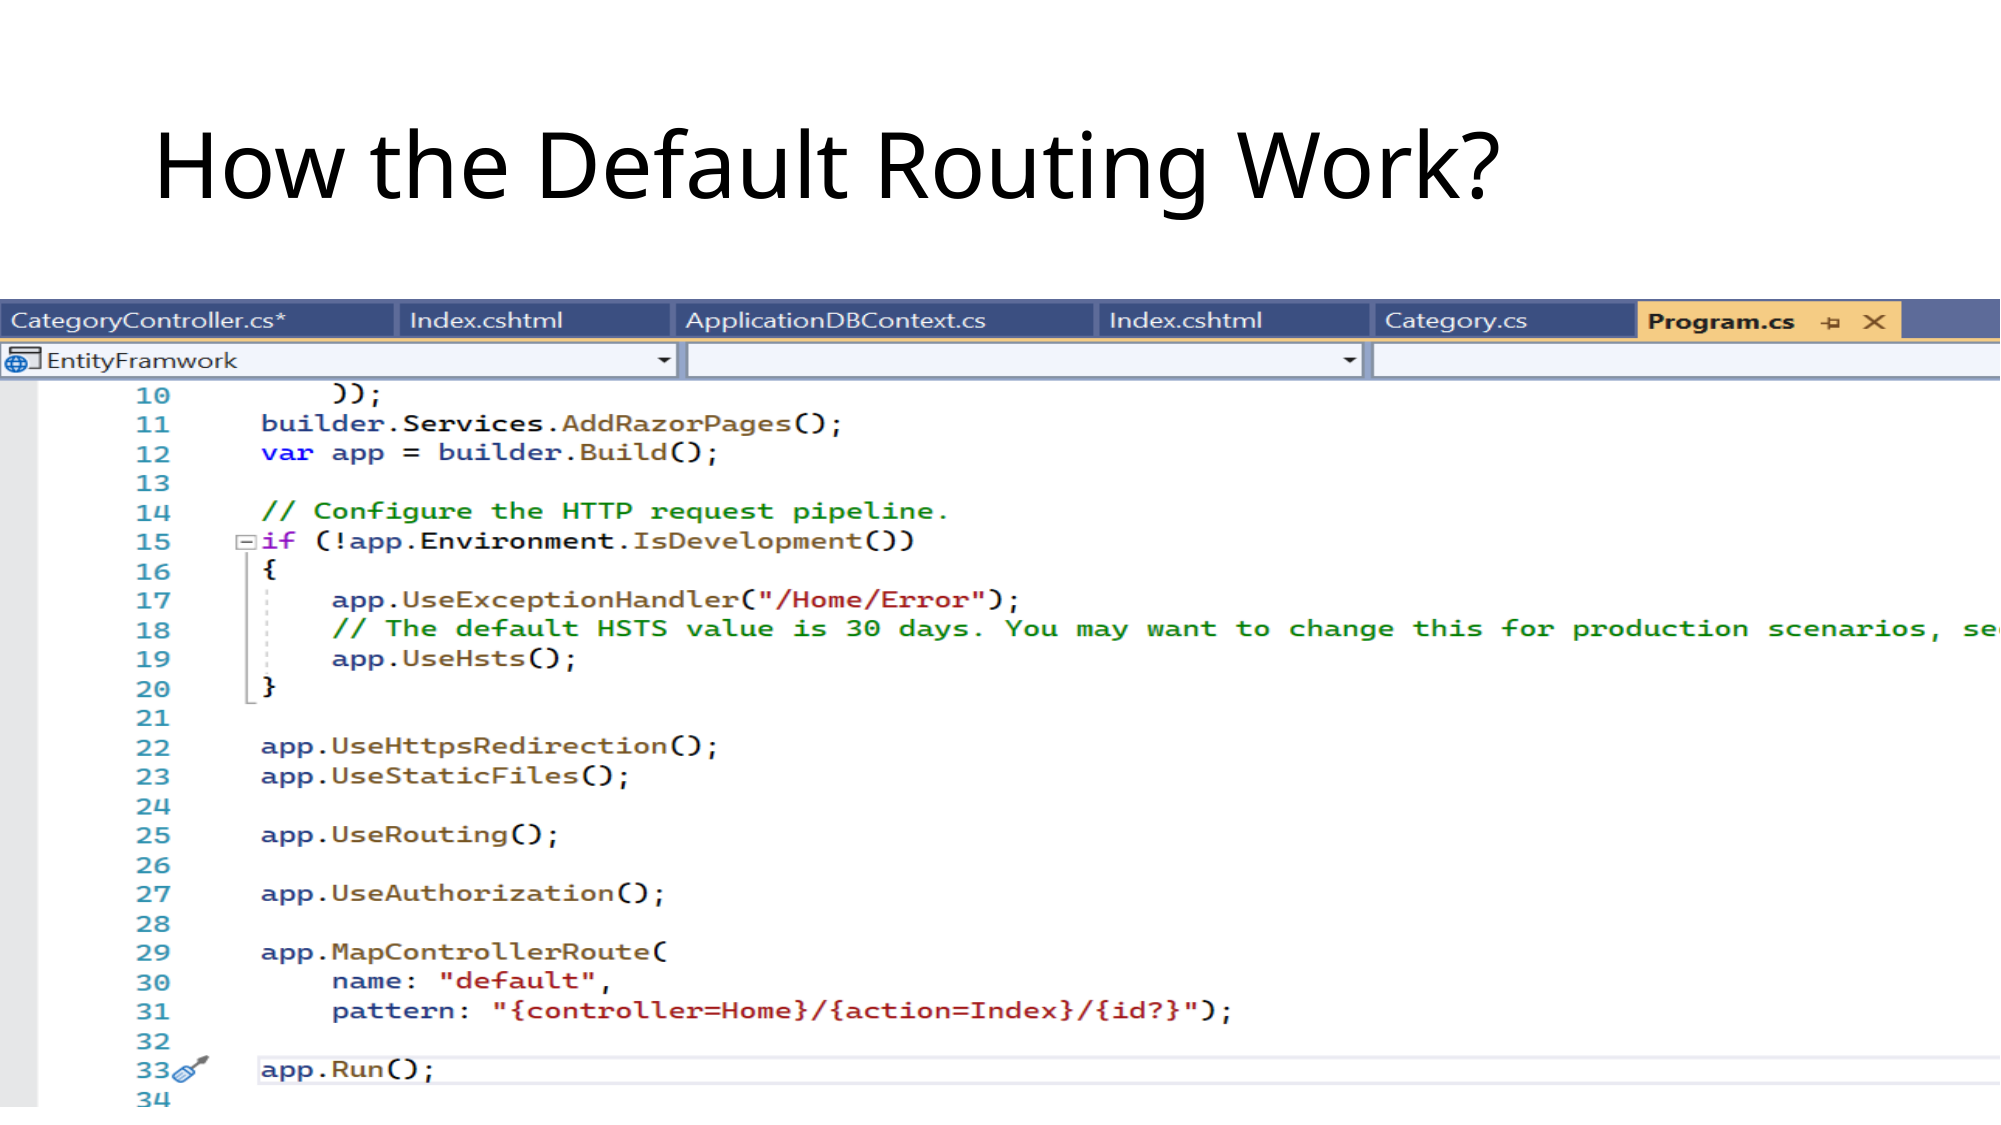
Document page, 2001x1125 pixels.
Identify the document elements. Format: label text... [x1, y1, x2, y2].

title How the Default Routing Work? [137, 59, 1863, 278]
picture [0, 299, 2000, 1107]
